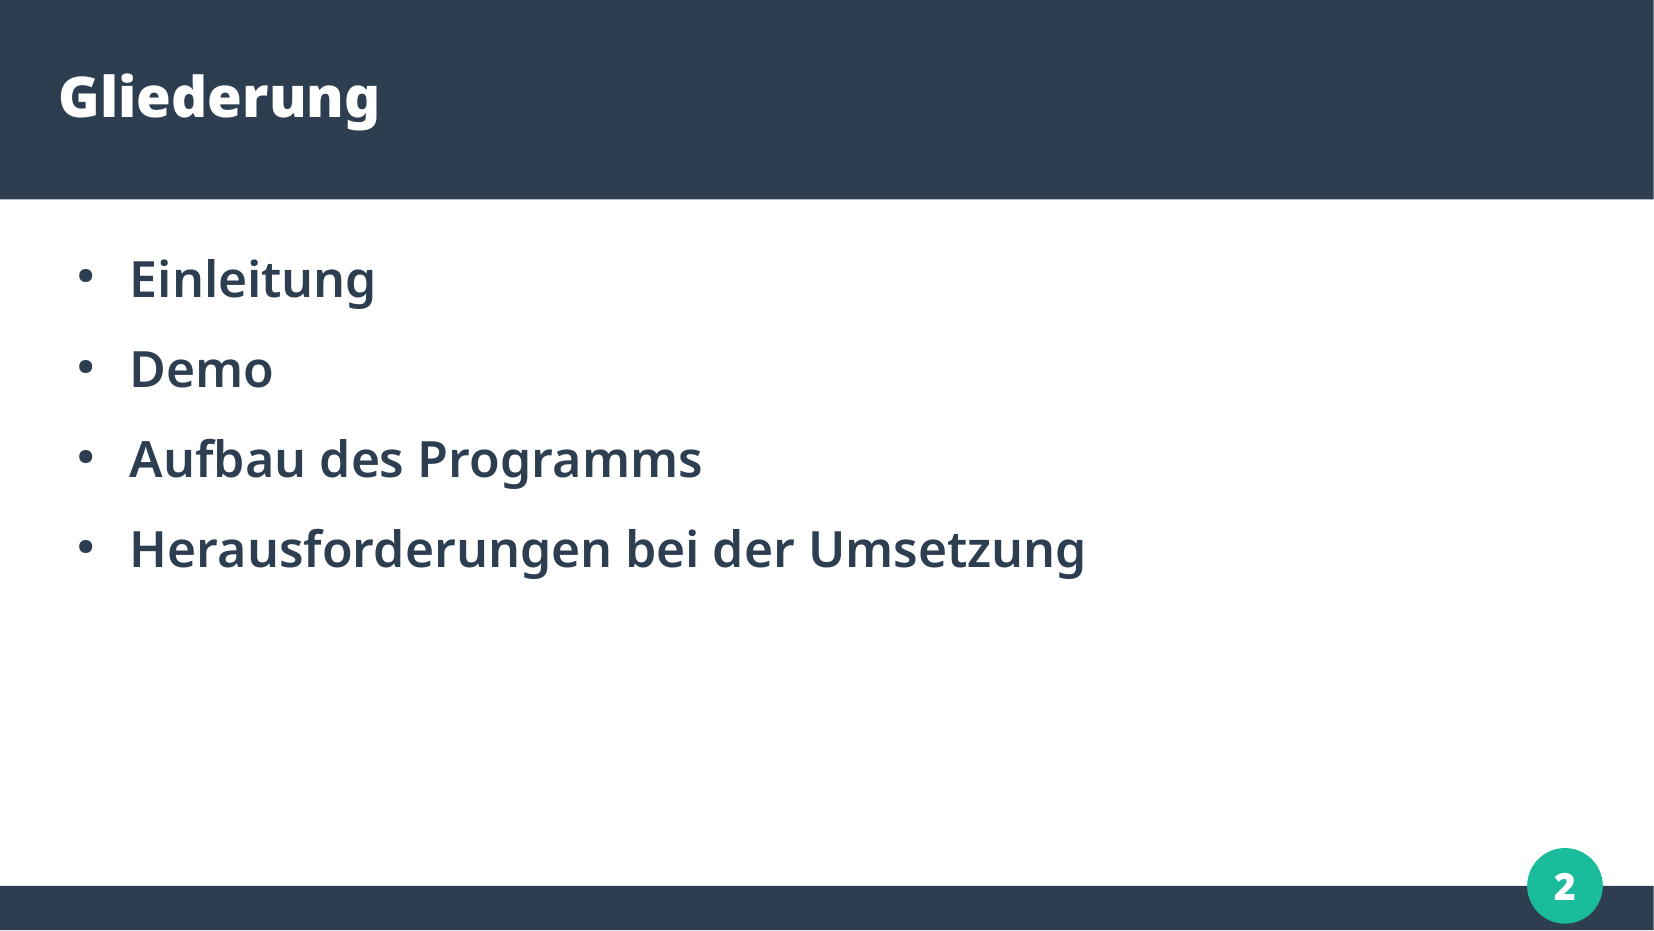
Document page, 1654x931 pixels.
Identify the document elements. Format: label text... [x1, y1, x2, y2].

list Einleitung Demo Aufbau des Programms Herausforderungen bei der Umsetzung [59, 243, 1595, 864]
title Gliederung [59, 37, 1595, 155]
